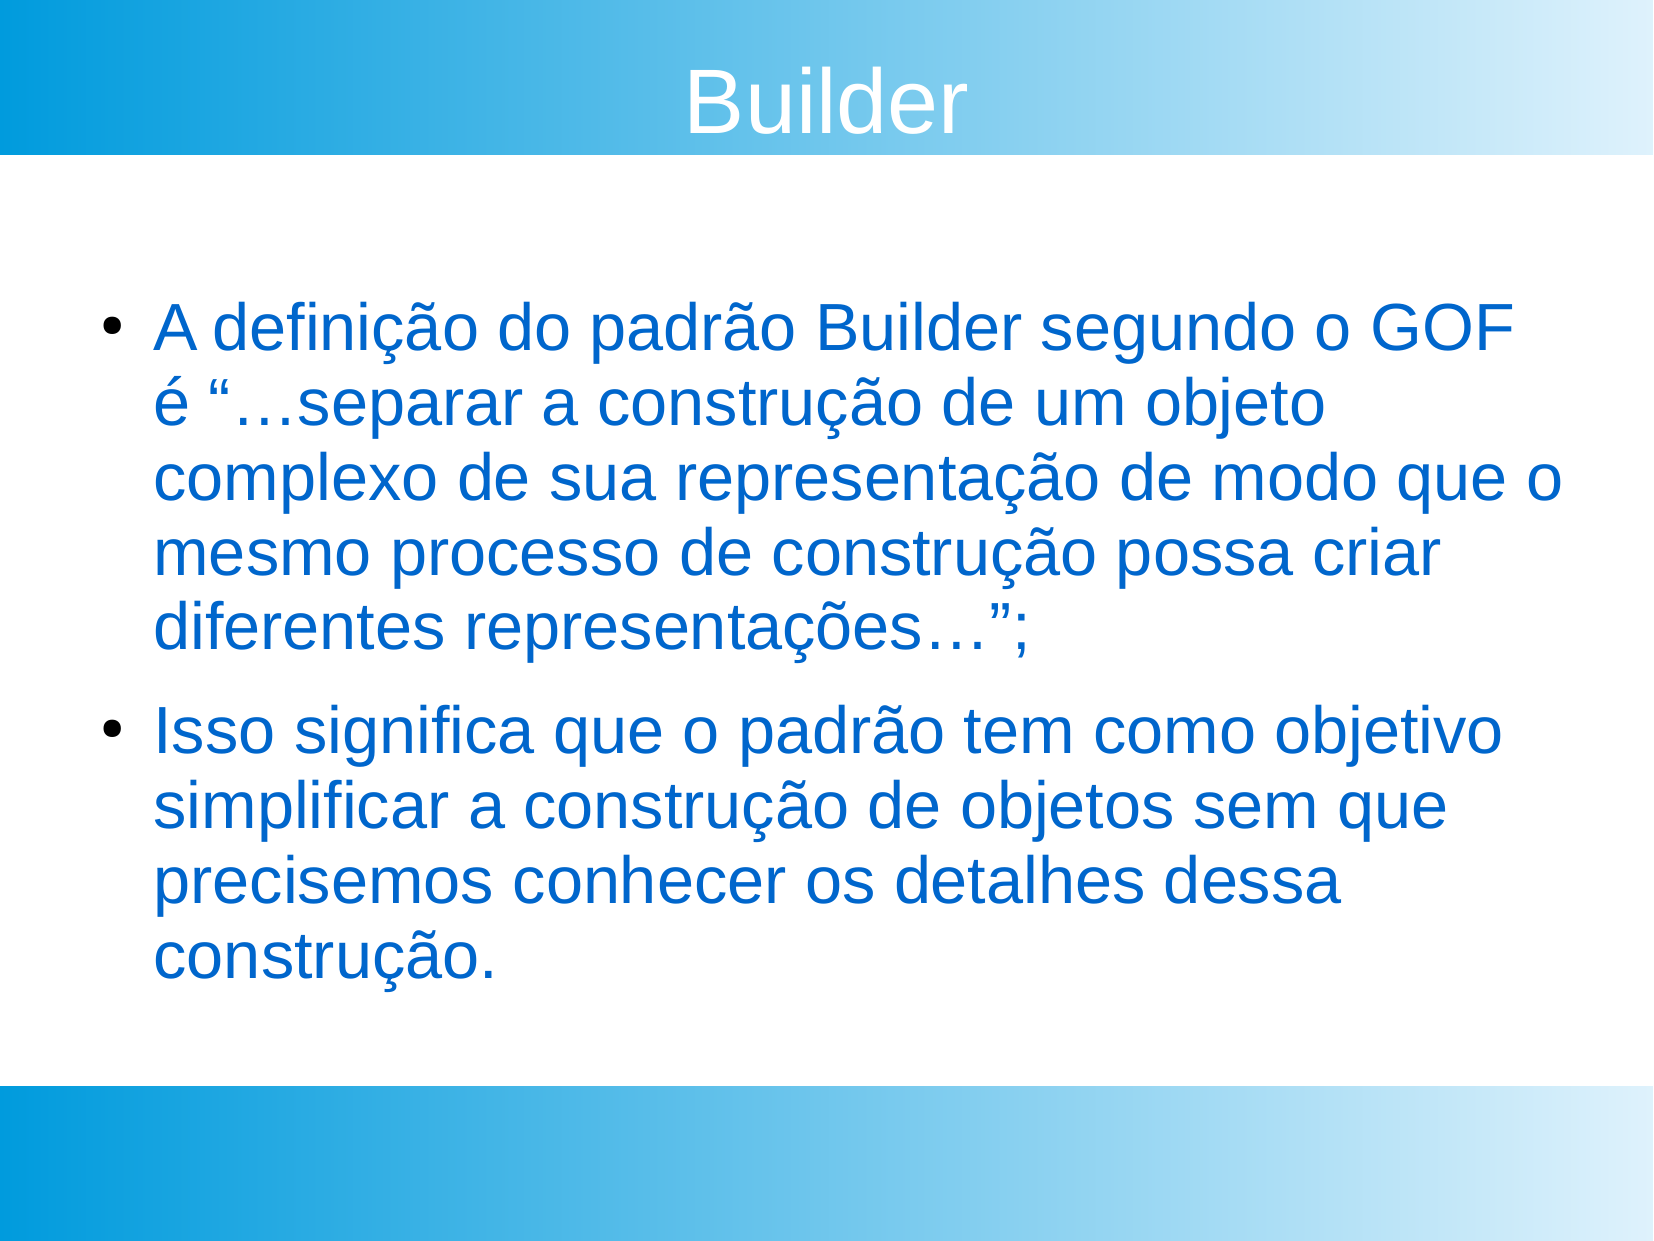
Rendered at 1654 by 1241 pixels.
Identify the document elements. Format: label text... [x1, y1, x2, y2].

list A definição do padrão Builder segundo o GOF é “…separar a construção de um objeto complexo de sua representação de modo que o mesmo processo de construção possa criar diferentes representações…”; Isso significa que o padrão tem como objetivo simplificar a construção de objetos sem que precisemos conhecer os detalhes dessa construção. [82, 290, 1571, 1010]
title Builder [82, 49, 1571, 155]
